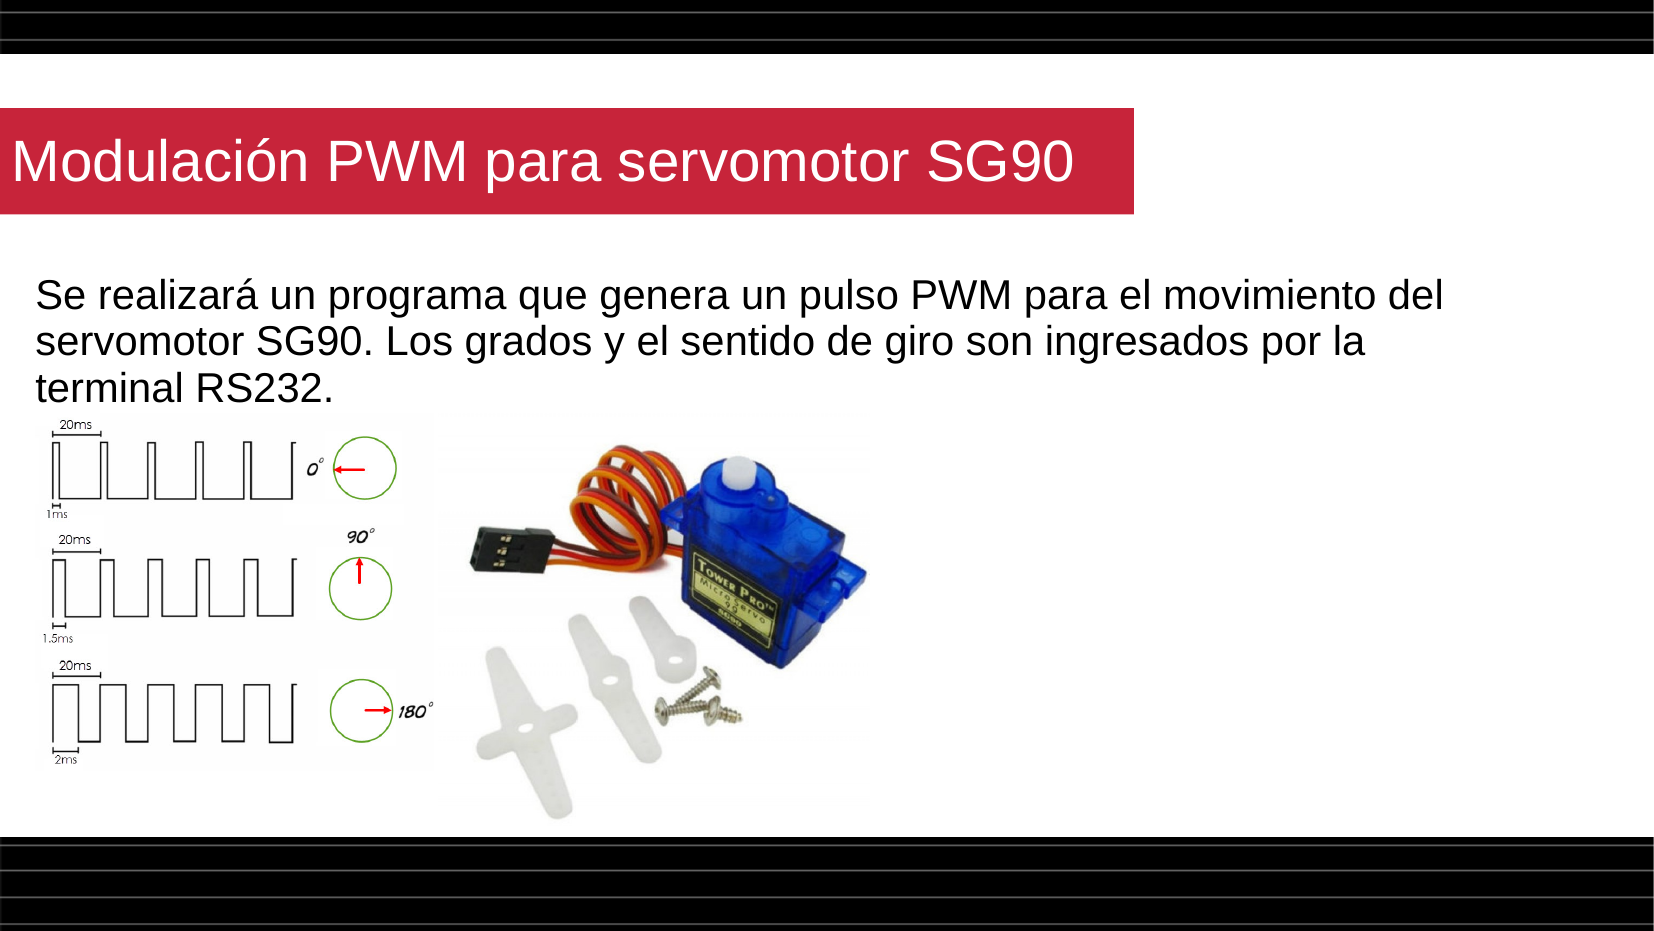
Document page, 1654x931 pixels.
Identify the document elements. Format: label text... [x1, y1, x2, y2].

picture [0, 0, 1654, 54]
title Modulación PWM para servomotor SG90 [0, 108, 1134, 215]
picture [0, 837, 1654, 931]
subtitle Se realizará un programa que genera un pulso PWM para el movimiento del servomotor SG90. Los grados y el sentido de giro son ingresados por la terminal RS232. [35, 271, 1465, 815]
picture [35, 413, 875, 829]
